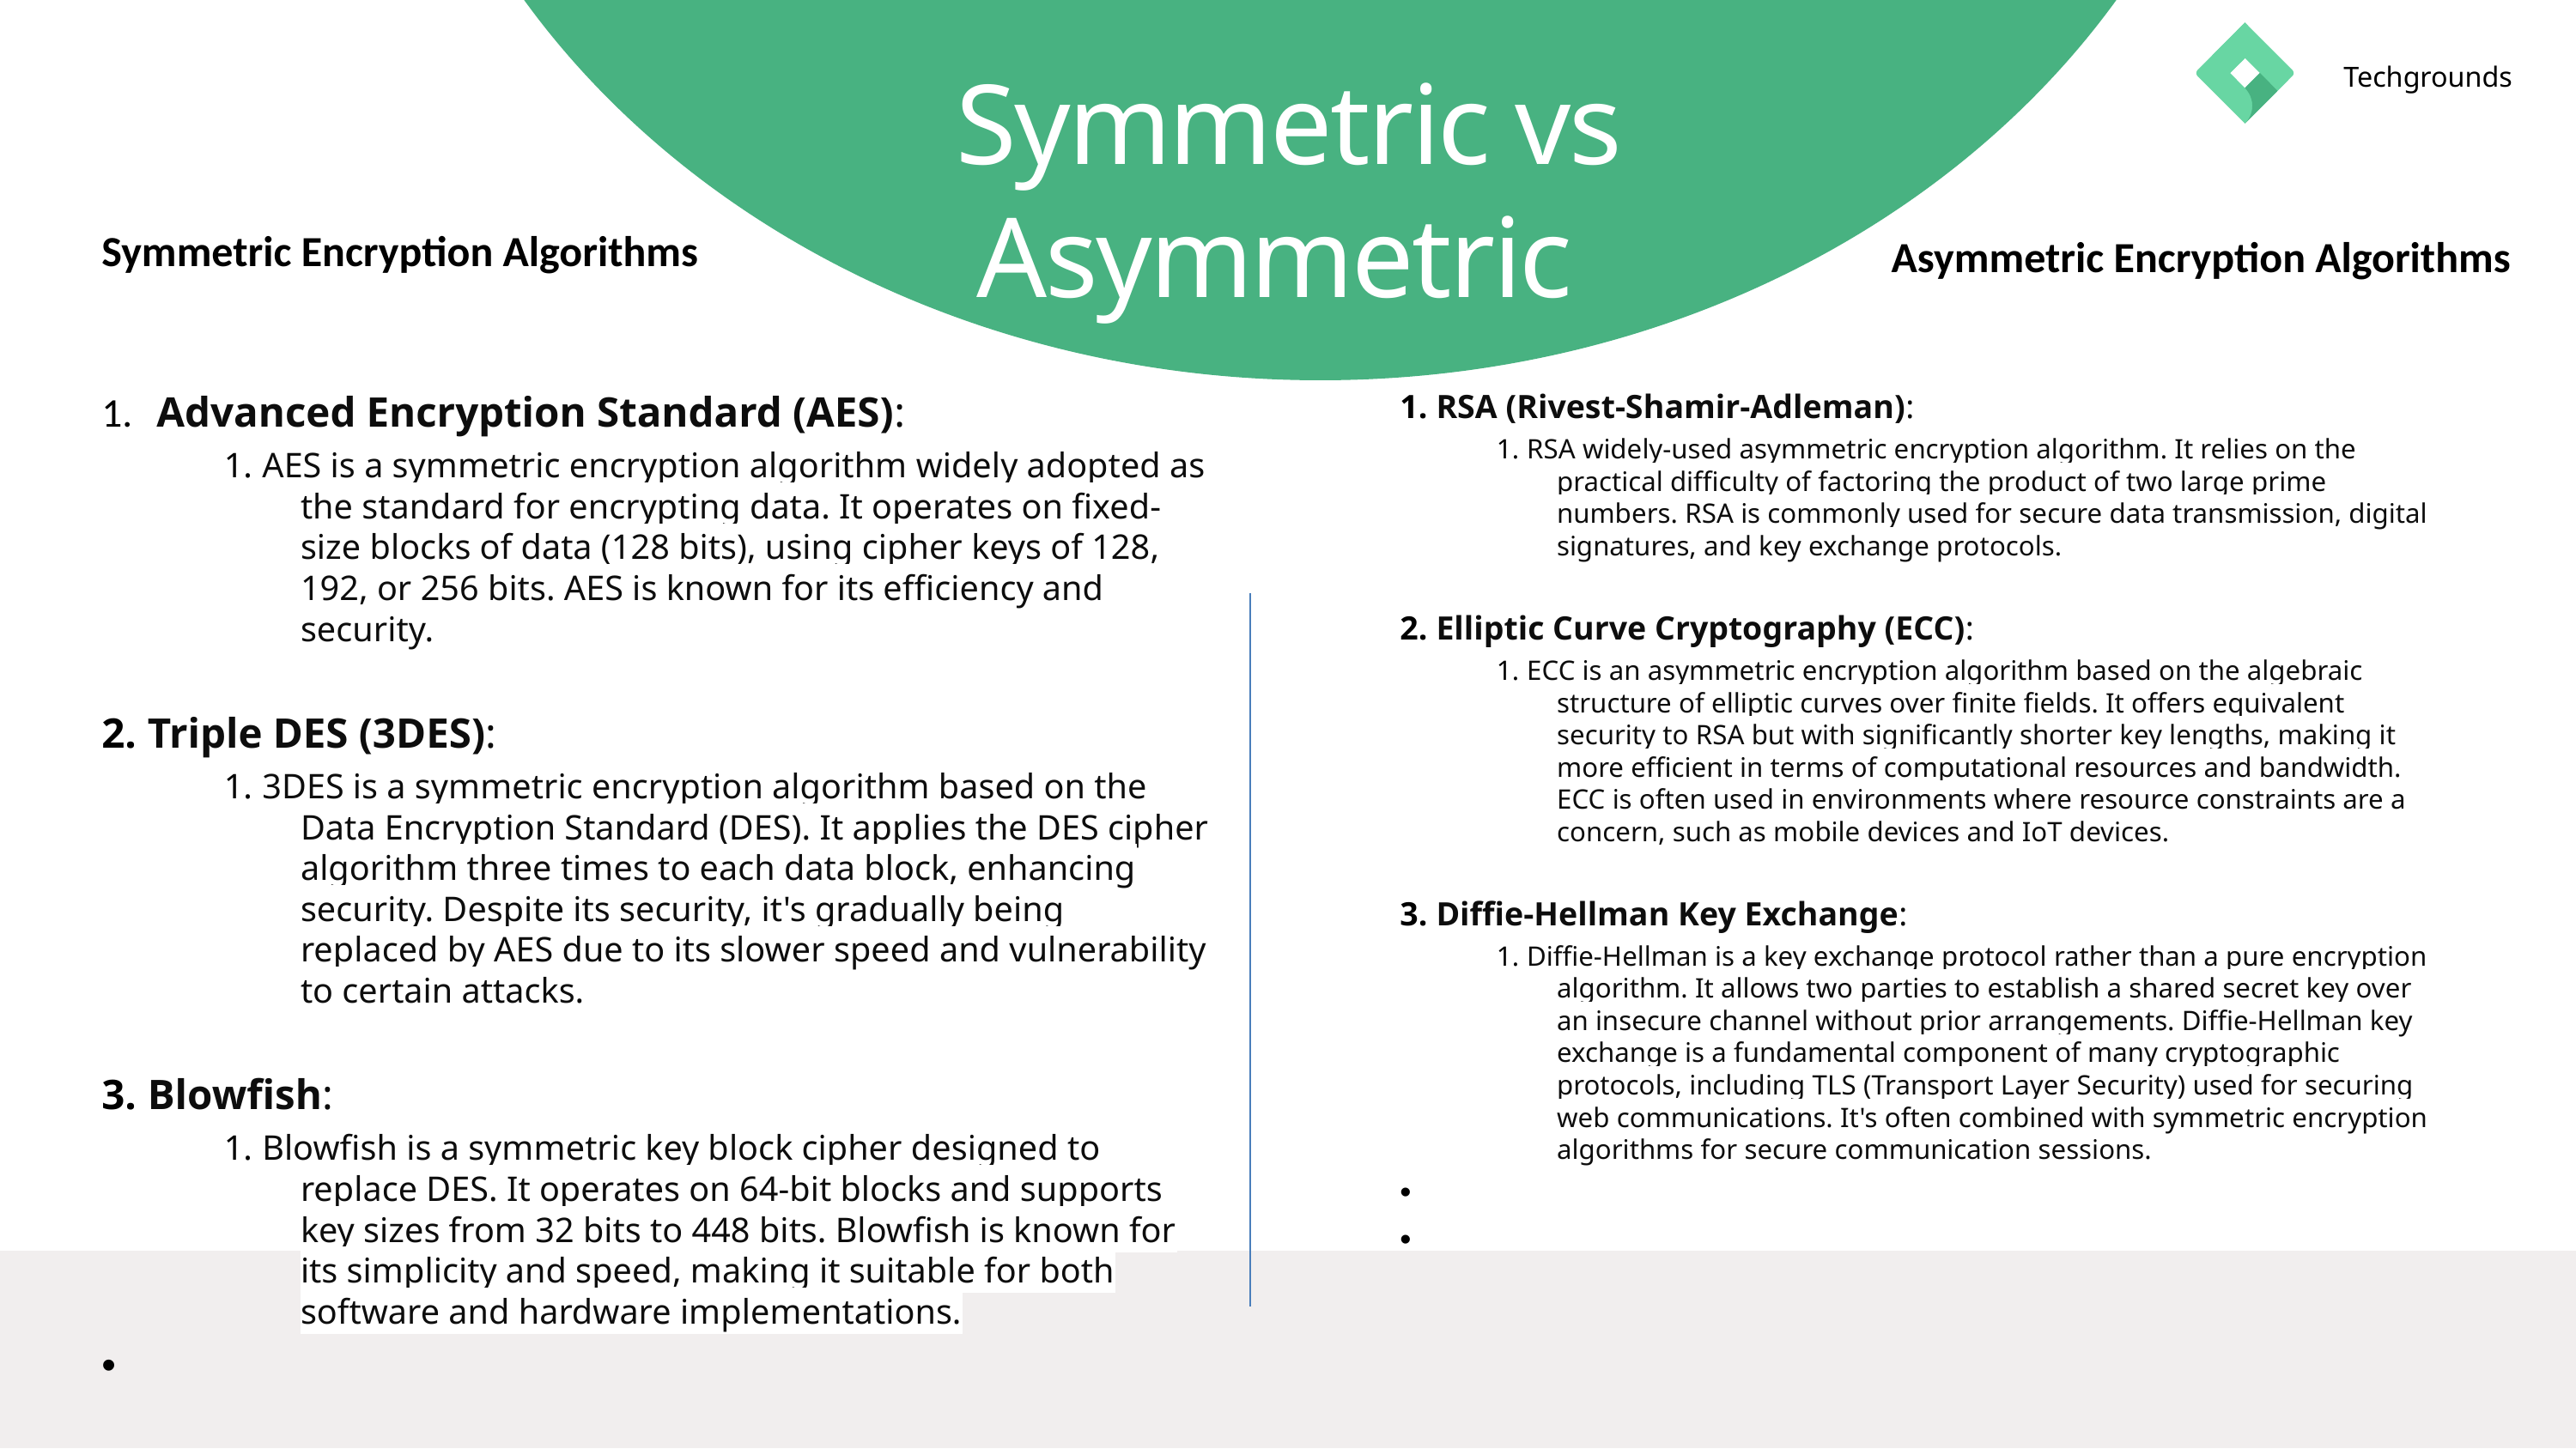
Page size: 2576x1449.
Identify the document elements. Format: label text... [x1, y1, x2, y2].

list RSA (Rivest-Shamir-Adleman): RSA widely-used asymmetric encryption algorithm. It relies on the practical difficulty of factoring the product of two large prime numbers. RSA is commonly used for secure data transmission, digital signatures, and key exchange protocols. Elliptic Curve Cryptography (ECC): ECC is an asymmetric encryption algorithm based on the algebraic structure of elliptic curves over finite fields. It offers equivalent security to RSA but with significantly shorter key lengths, making it more efficient in terms of computational resources and bandwidth. ECC is often used in environments where resource constraints are a concern, such as mobile devices and IoT devices. Diffie-Hellman Key Exchange: Diffie-Hellman is a key exchange protocol rather than a pure encryption algorithm. It allows two parties to establish a shared secret key over an insecure channel without prior arrangements. Diffie-Hellman key exchange is a fundamental component of many cryptographic protocols, including TLS (Transport Layer Security) used for securing web communications. It's often combined with symmetric encryption algorithms for secure communication sessions. [1387, 379, 2448, 1213]
list Asymmetric Encryption Algorithms [1878, 197, 2576, 288]
text_box Techgrounds [2343, 53, 2576, 94]
text_box [2196, 22, 2294, 124]
text_box [964, 320, 1676, 380]
text_box Symmetric vs Asymmetric [758, 54, 1818, 320]
text_box [524, 0, 2117, 258]
list Symmetric Encryption Algorithms [88, 71, 908, 282]
list Advanced Encryption Standard (AES): AES is a symmetric encryption algorithm widely adopted as the standard for encrypting data. It operates on fixed-size blocks of data (128 bits), using cipher keys of 128, 192, or 256 bits. AES is known for its efficiency and security. Triple DES (3DES): 3DES is a symmetric encryption algorithm based on the Data Encryption Standard (DES). It applies the DES cipher algorithm three times to each data block, enhancing security. Despite its security, it's gradually being replaced by AES due to its slower speed and vulnerability to certain attacks. Blowfish: Blowfish is a symmetric key block cipher designed to replace DES. It operates on 64-bit blocks and supports key sizes from 32 bits to 448 bits. Blowfish is known for its simplicity and speed, making it suitable for both software and hardware implementations. [88, 379, 1225, 1343]
text_box [0, 1251, 2576, 1448]
